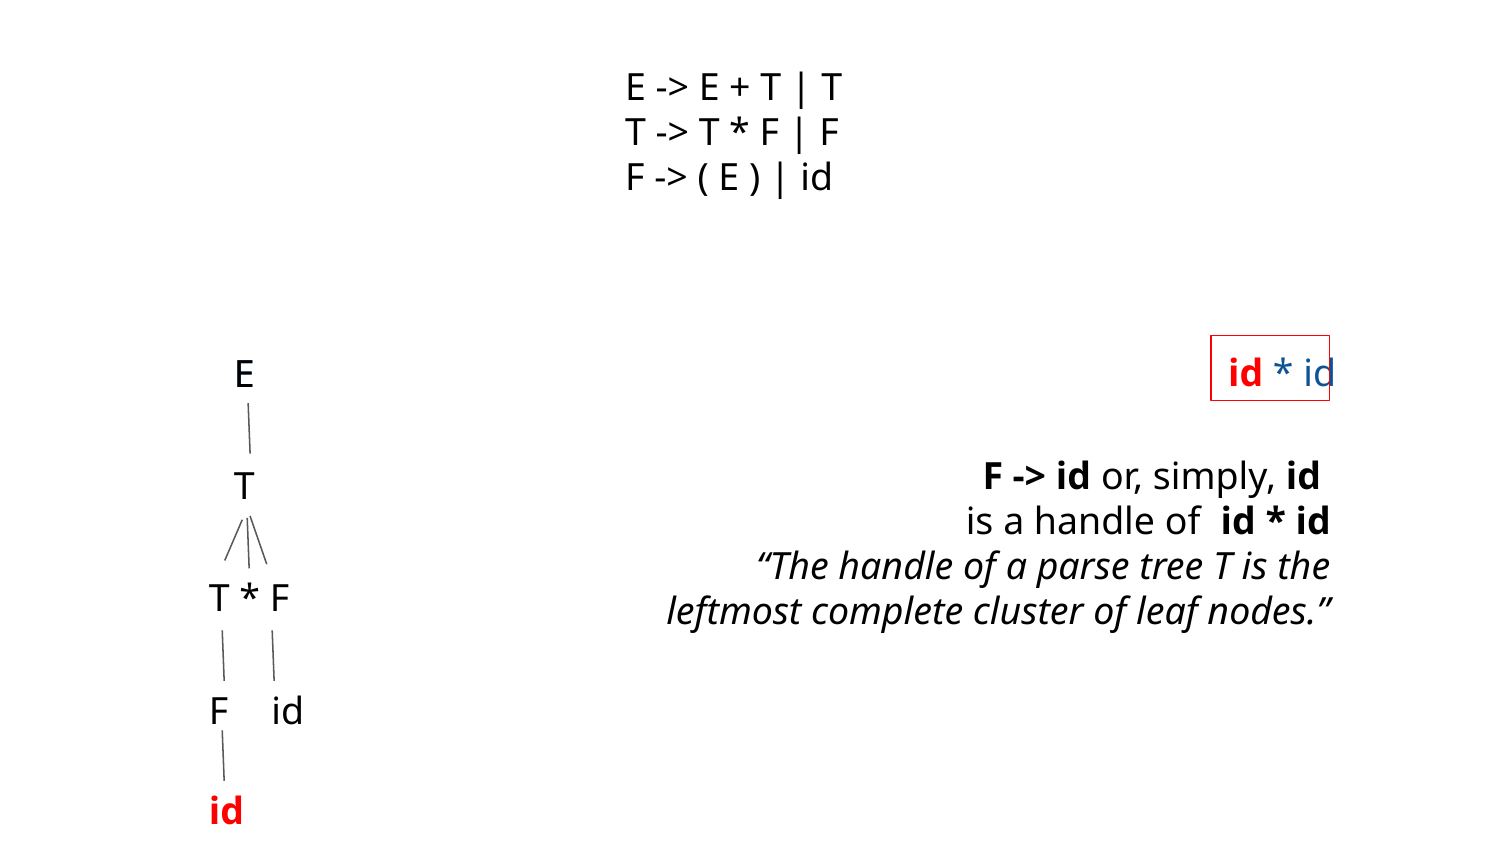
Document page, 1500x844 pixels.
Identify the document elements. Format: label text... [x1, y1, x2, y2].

text_box E [218, 339, 365, 405]
text_box F [193, 676, 253, 742]
text_box id [256, 676, 340, 742]
text_box id [193, 776, 340, 842]
text_box T [218, 451, 365, 517]
text_box id * id [1213, 339, 1359, 405]
text_box id * id [1318, 368, 1329, 384]
text_box E -> E + T | T T -> T * F | F F -> ( E ) | id [610, 47, 961, 113]
text_box id * id [1213, 339, 1329, 400]
text_box T * F [193, 564, 340, 630]
text_box F -> id or, simply, id is a handle of id * id “The handle of a parse tree T is the leftmost complete cluster of leaf nodes.” Because replacing id at this position produces the previous right sentential form in a rightmost derivation of id * id [271, 451, 1346, 678]
